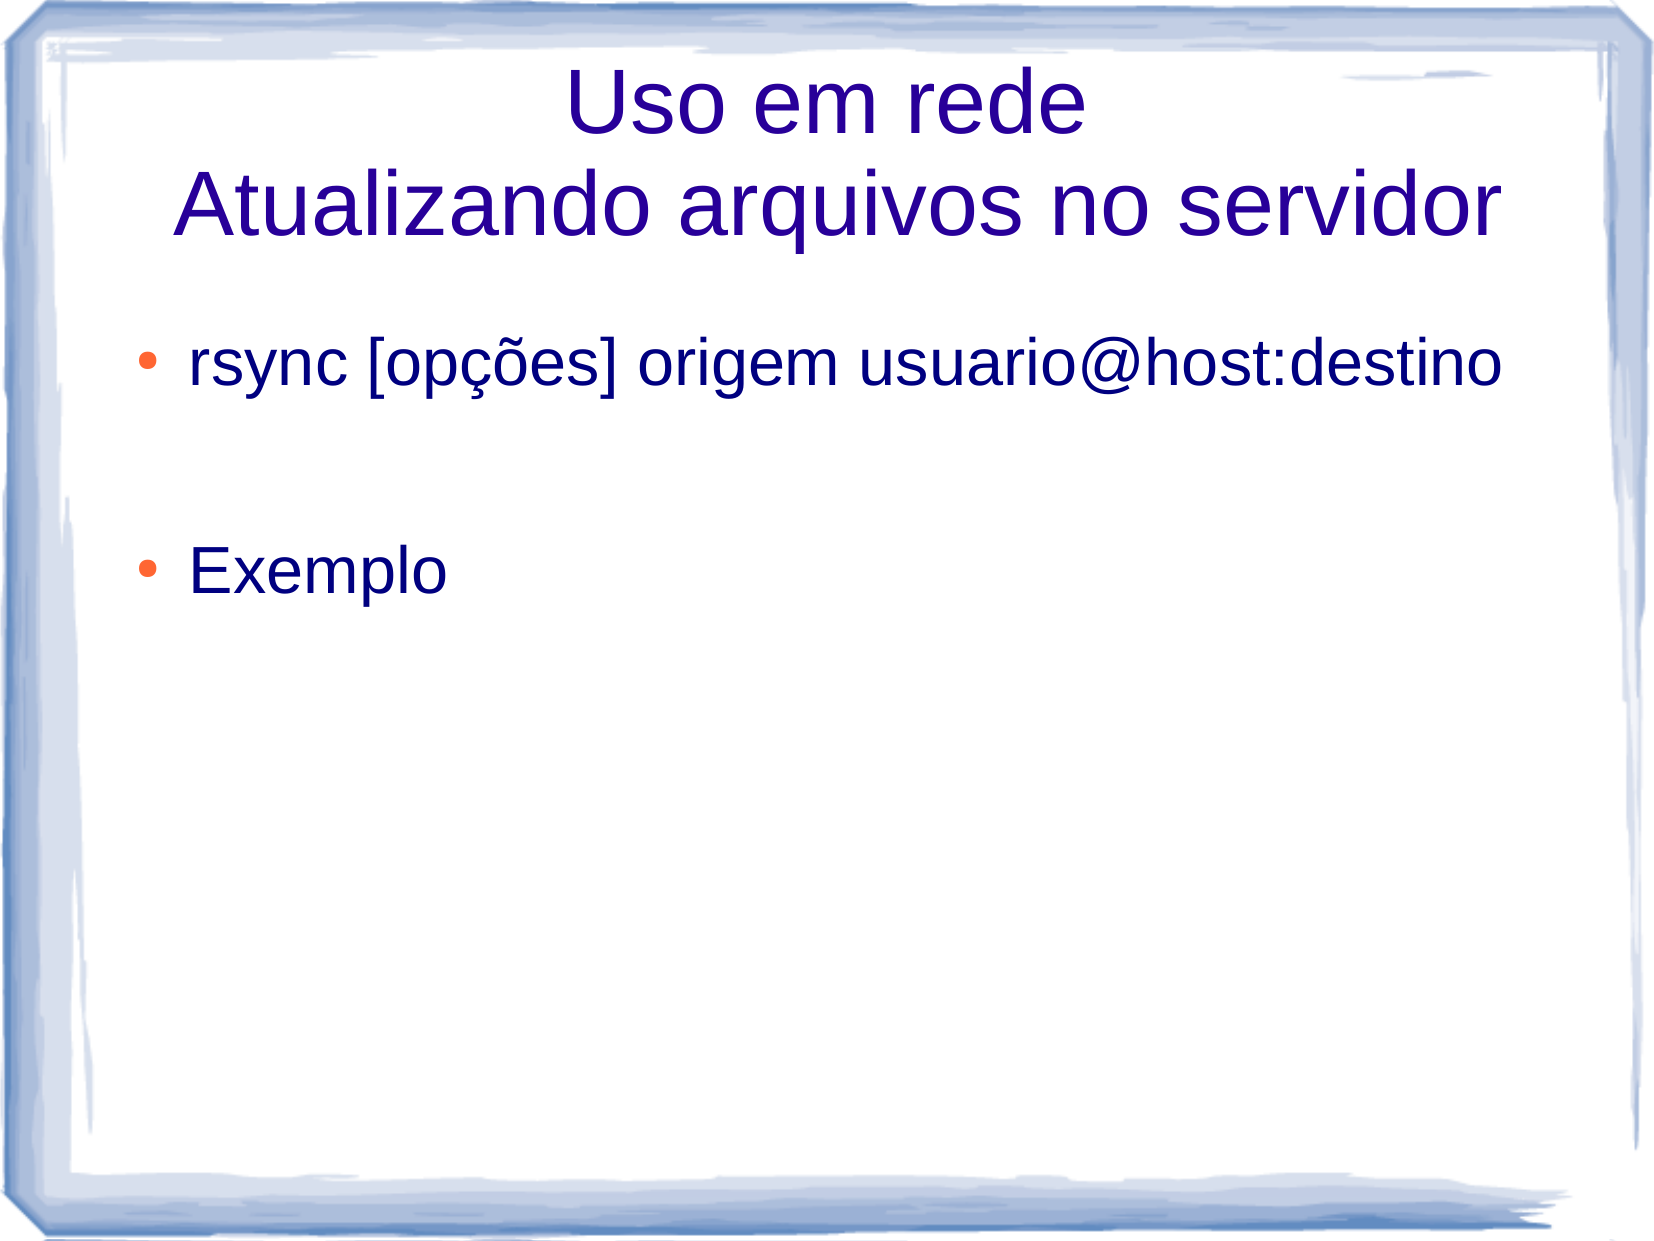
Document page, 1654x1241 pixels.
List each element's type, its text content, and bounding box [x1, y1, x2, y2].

list rsync [opções] origem usuario@host:destino Exemplo [118, 324, 1571, 1045]
picture [0, 0, 1654, 1241]
title Uso em rede Atualizando arquivos no servidor [82, 49, 1571, 257]
